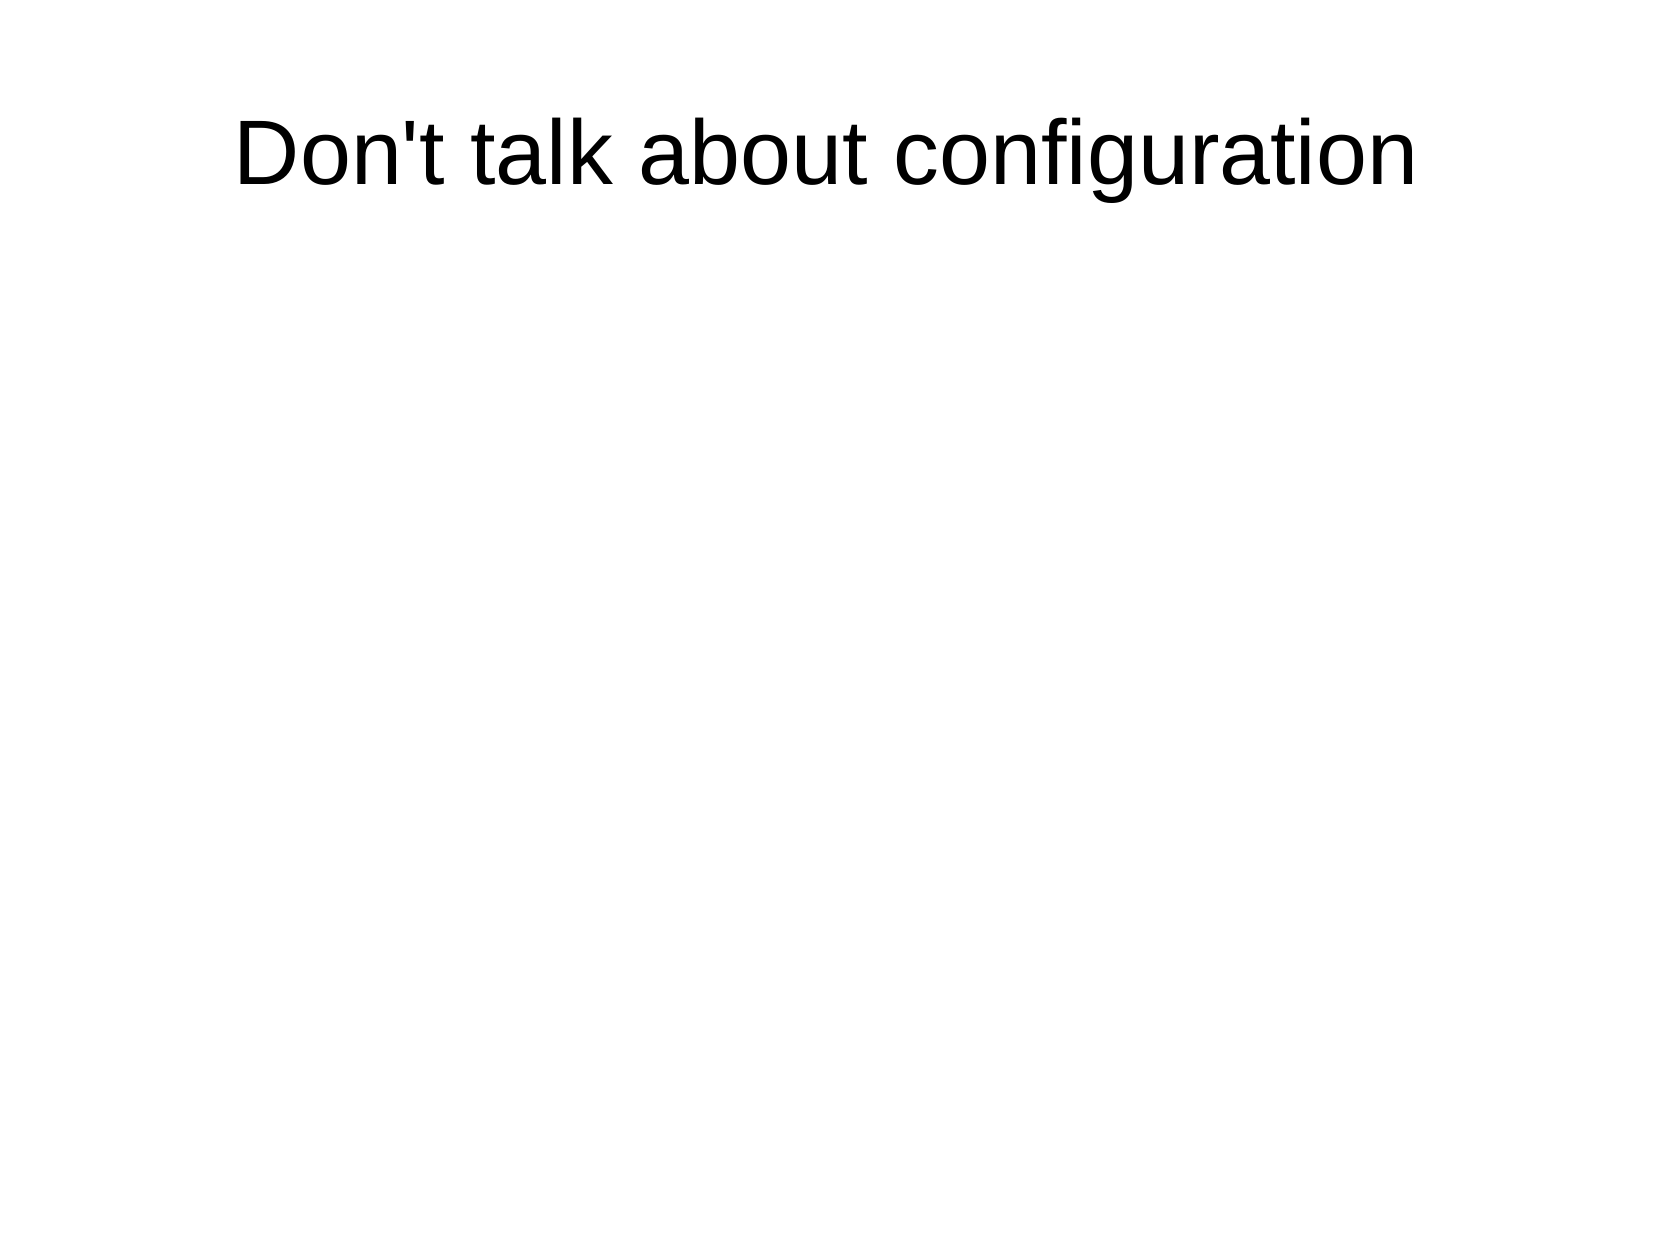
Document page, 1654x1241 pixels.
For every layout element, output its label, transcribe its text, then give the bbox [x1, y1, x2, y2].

title Don't talk about configuration [82, 49, 1571, 257]
